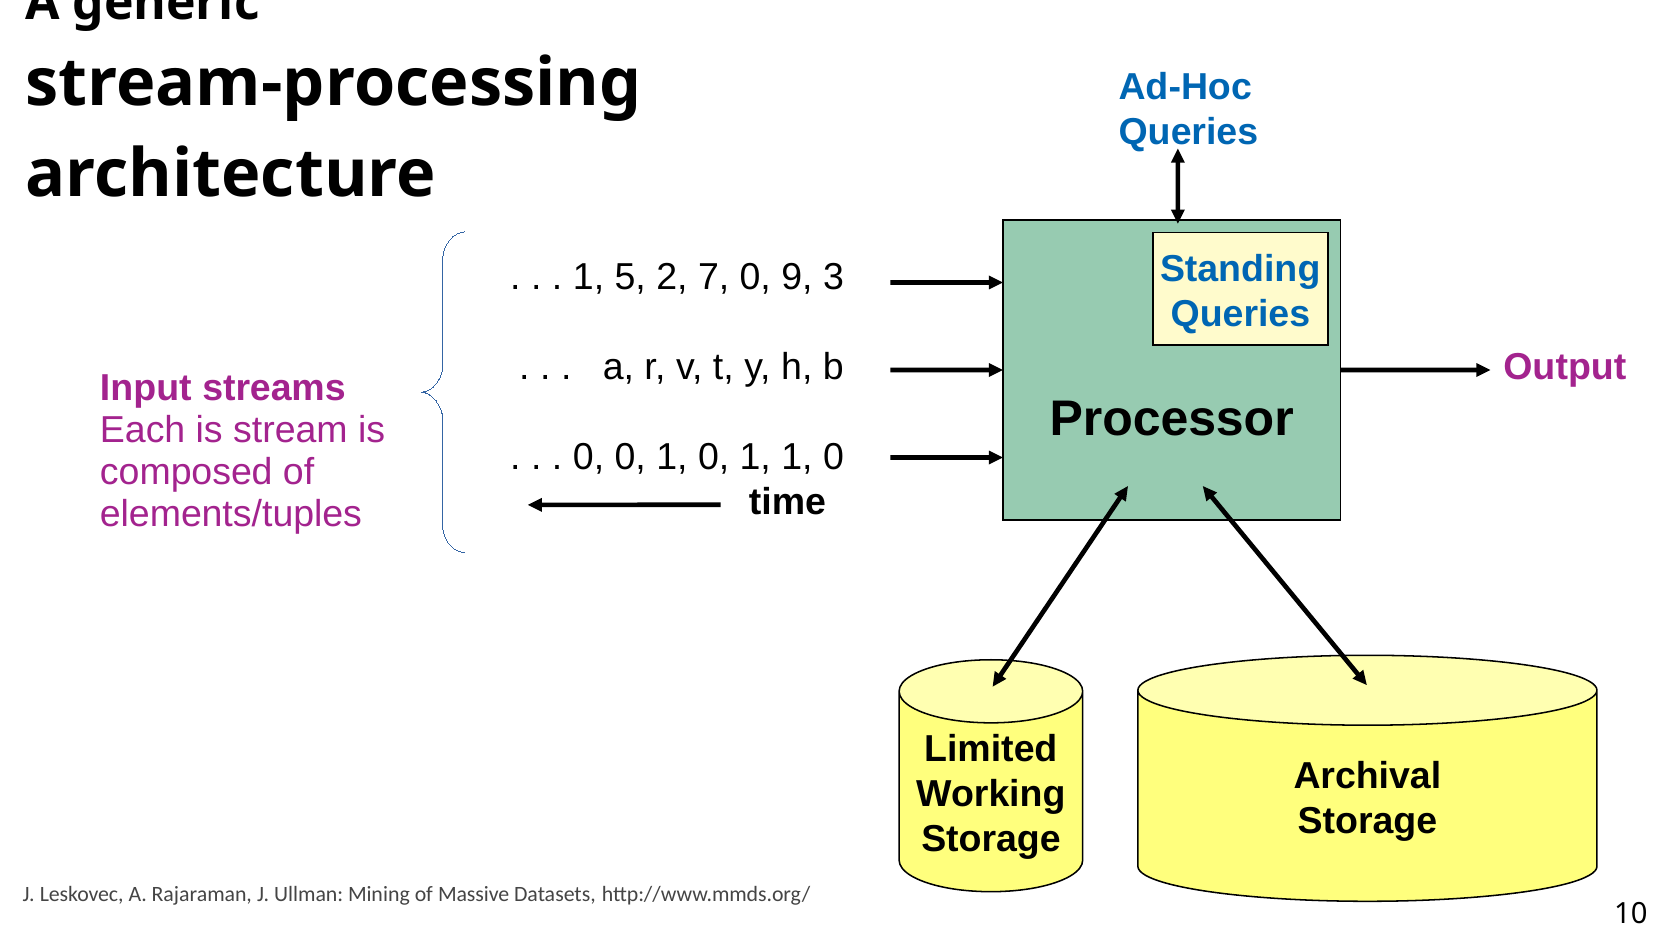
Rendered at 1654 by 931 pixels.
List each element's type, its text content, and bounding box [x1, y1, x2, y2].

text_box Archival Storage [1137, 691, 1597, 902]
text_box Input streams Each is stream is composed of elements/tuples [85, 359, 426, 543]
text_box Processor [1002, 219, 1341, 520]
text_box J. Leskovec, A. Rajaraman, J. Ullman: Mining of Massive Datasets, http://www.mmds.org/ [7, 877, 1116, 914]
text_box Limited Working Storage [899, 696, 1083, 877]
text_box Output [1488, 334, 1642, 395]
text_box Ad-Hoc Queries [1103, 55, 1274, 160]
title A generic stream-processing architecture [25, 12, 1039, 170]
text_box . . . 1, 5, 2, 7, 0, 9, 3 . . . a, r, v, t, y, h, b . . . 0, 0, 1, 0, 1, 1, 0 time [495, 244, 860, 530]
text_box Standing Queries [1152, 232, 1328, 345]
